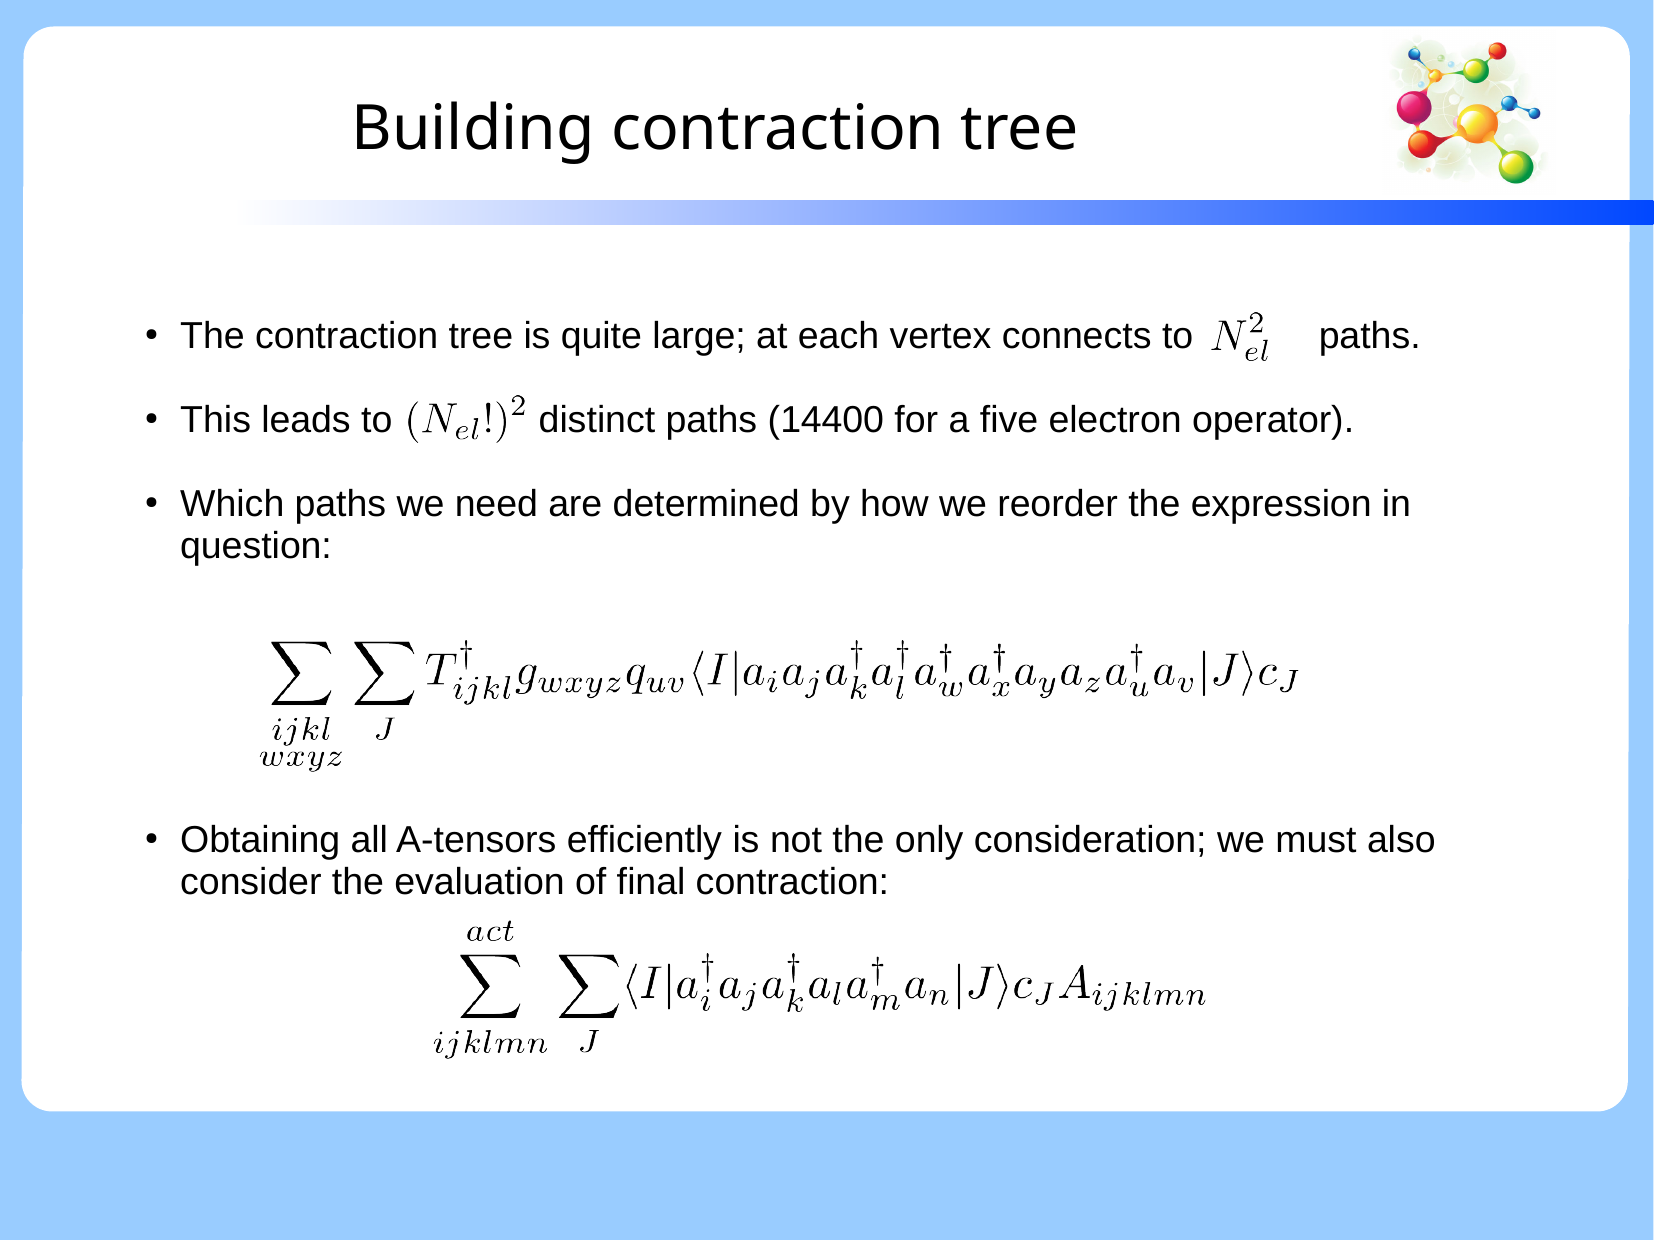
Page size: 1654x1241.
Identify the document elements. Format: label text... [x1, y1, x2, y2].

picture [1382, 29, 1556, 195]
list [59, 277, 1548, 1069]
picture [408, 395, 525, 443]
text_box The contraction tree is quite large; at each vertex connects to paths. This leads to distinct paths (14400 for a five electron operator). Which paths we need are determined by how we reorder the expression in question: Obtaining all A-tensors efficiently is not the only consideration; we must also consider the evaluation of final contraction: [130, 307, 1571, 910]
title Building contraction tree [82, 49, 1332, 201]
picture [433, 920, 1206, 1059]
picture [259, 640, 1299, 772]
picture [1211, 312, 1268, 361]
